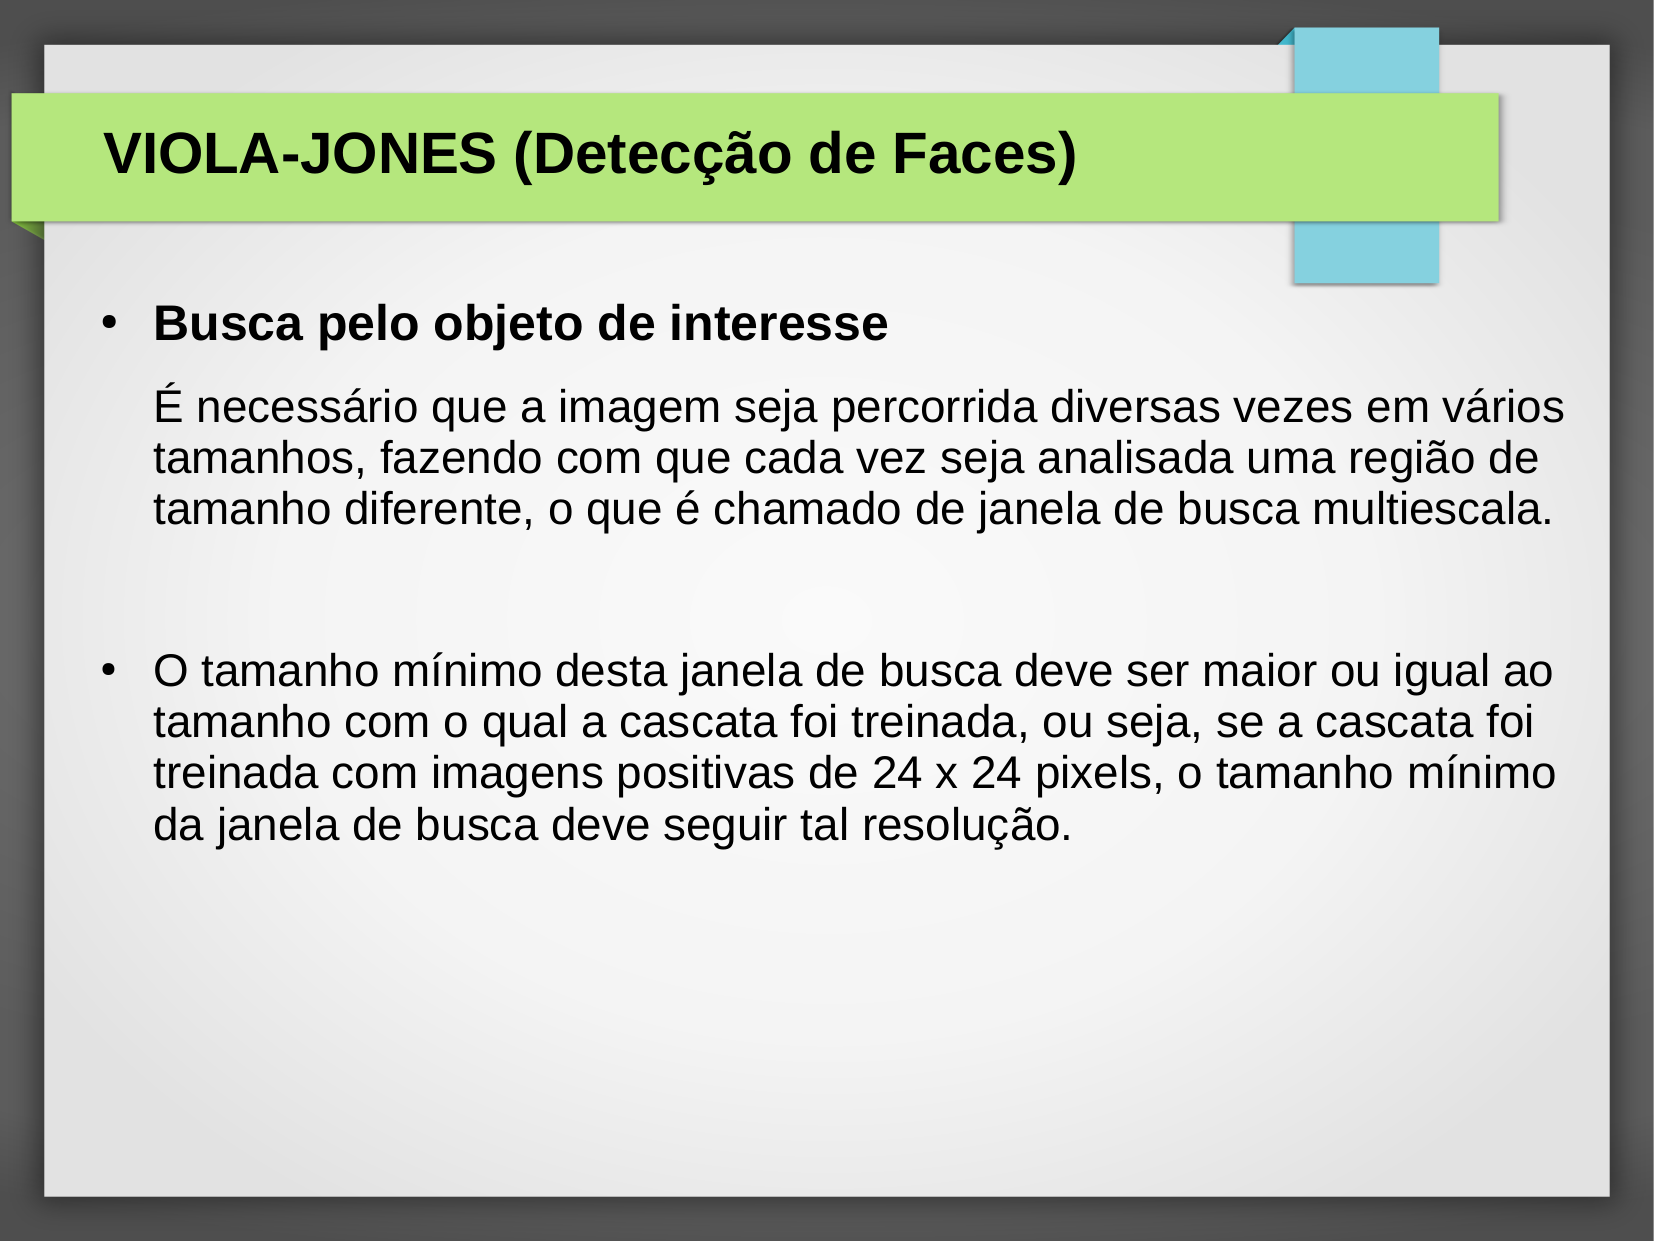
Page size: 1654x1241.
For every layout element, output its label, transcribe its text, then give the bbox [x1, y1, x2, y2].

list Busca pelo objeto de interesse É necessário que a imagem seja percorrida diversas vezes em vários tamanhos, fazendo com que cada vez seja analisada uma região de tamanho diferente, o que é chamado de janela de busca multiescala. O tamanho mínimo desta janela de busca deve ser maior ou igual ao tamanho com o qual a cascata foi treinada, ou seja, se a cascata foi treinada com imagens positivas de 24 x 24 pixels, o tamanho mínimo da janela de busca deve seguir tal resolução. [82, 295, 1571, 1015]
title VIOLA-JONES (Detecção de Faces) [82, 94, 1264, 213]
picture [0, 0, 1654, 1241]
